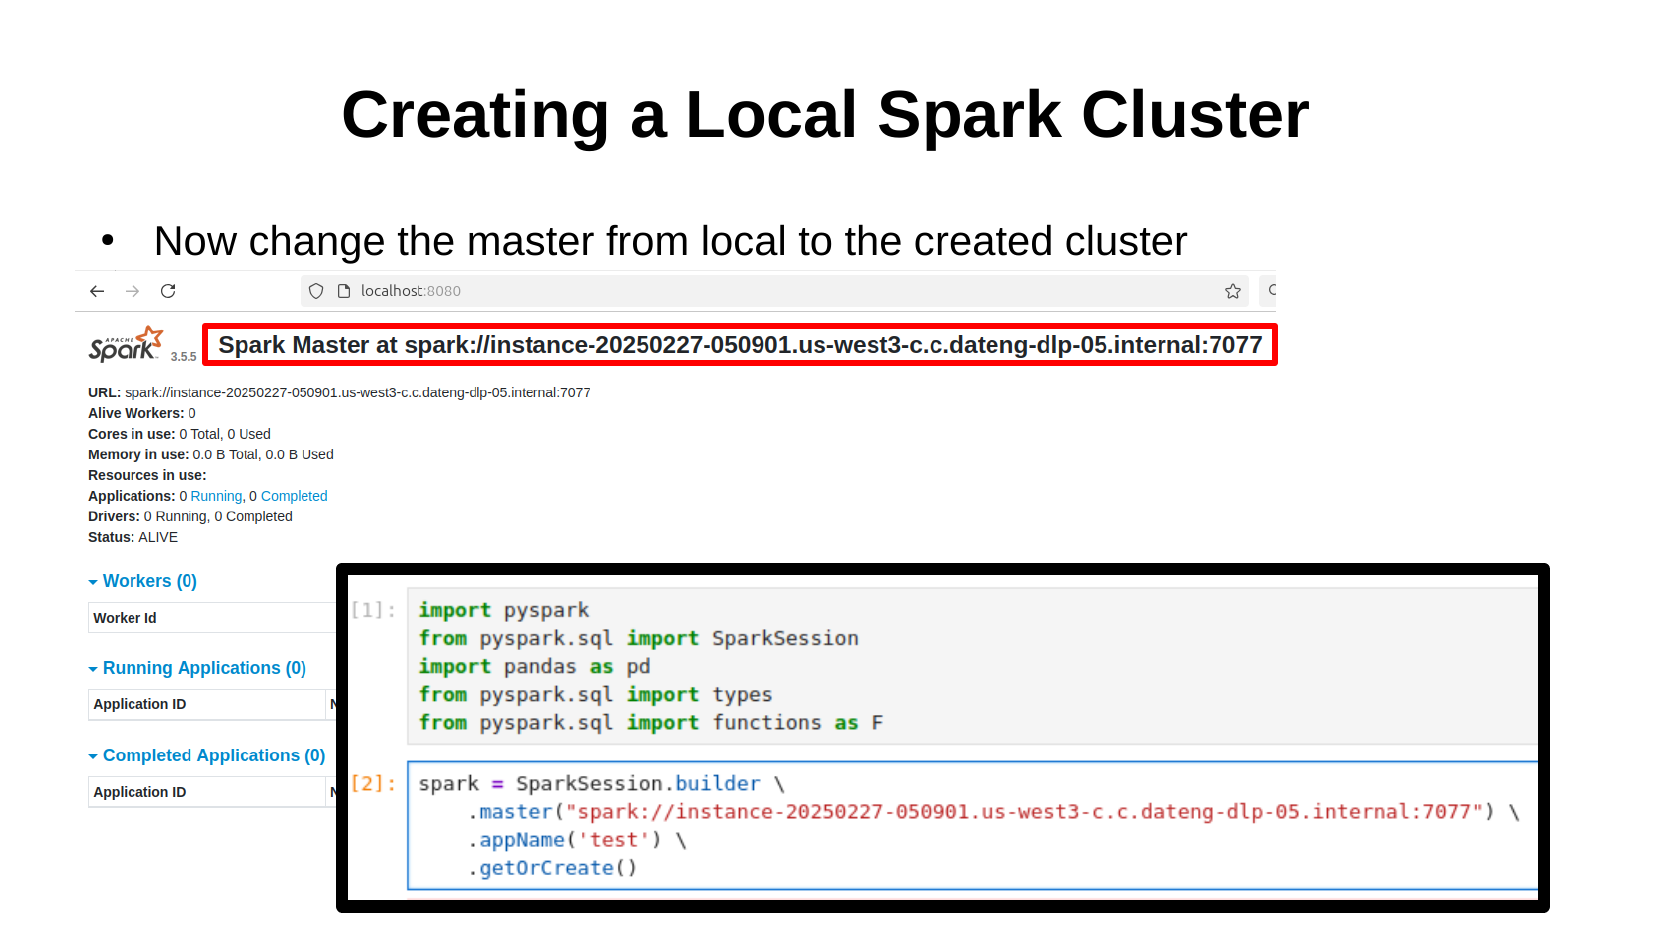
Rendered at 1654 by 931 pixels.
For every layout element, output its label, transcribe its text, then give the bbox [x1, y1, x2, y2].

list Now change the master from local to the created cluster [82, 217, 1571, 758]
picture [75, 270, 1276, 814]
title Creating a Local Spark Cluster [82, 37, 1571, 193]
picture [348, 575, 1538, 901]
picture [208, 329, 1272, 360]
